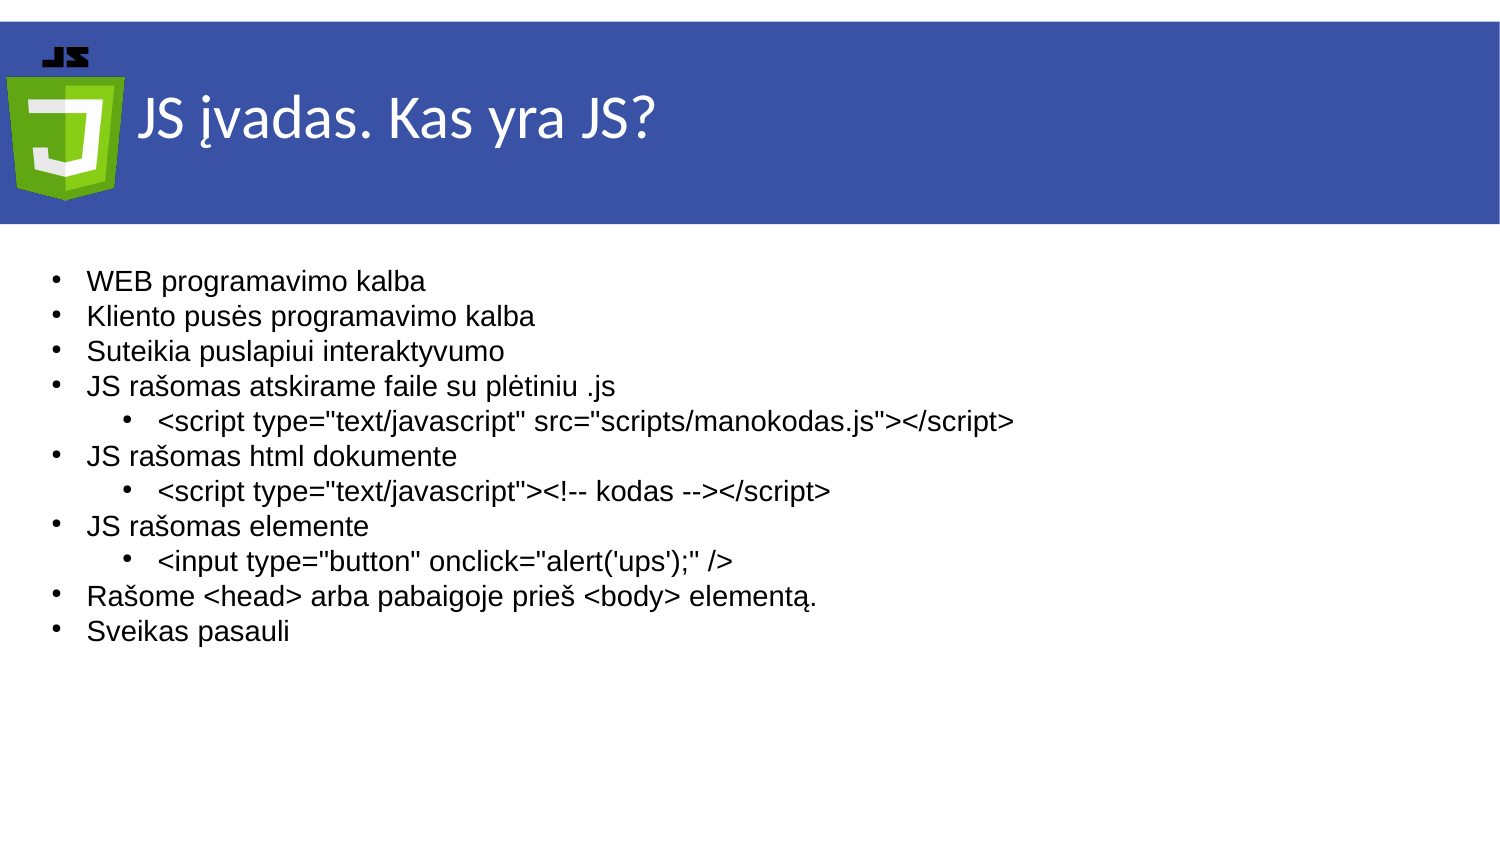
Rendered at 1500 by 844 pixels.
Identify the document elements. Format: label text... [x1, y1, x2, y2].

text_box WEB programavimo kalba Kliento pusės programavimo kalba Suteikia puslapiui interaktyvumo JS rašomas atskirame faile su plėtiniu .js <script type="text/javascript" src="scripts/manokodas.js"></script> JS rašomas html dokumente <script type="text/javascript"><!-- kodas --></script> JS rašomas elemente <input type="button" onclick="alert('ups');" /> Rašome <head> arba pabaigoje prieš <body> elementą. Sveikas pasauli [36, 247, 1389, 789]
title JS įvadas. Kas yra JS? [125, 72, 1500, 167]
picture [5, 46, 125, 201]
